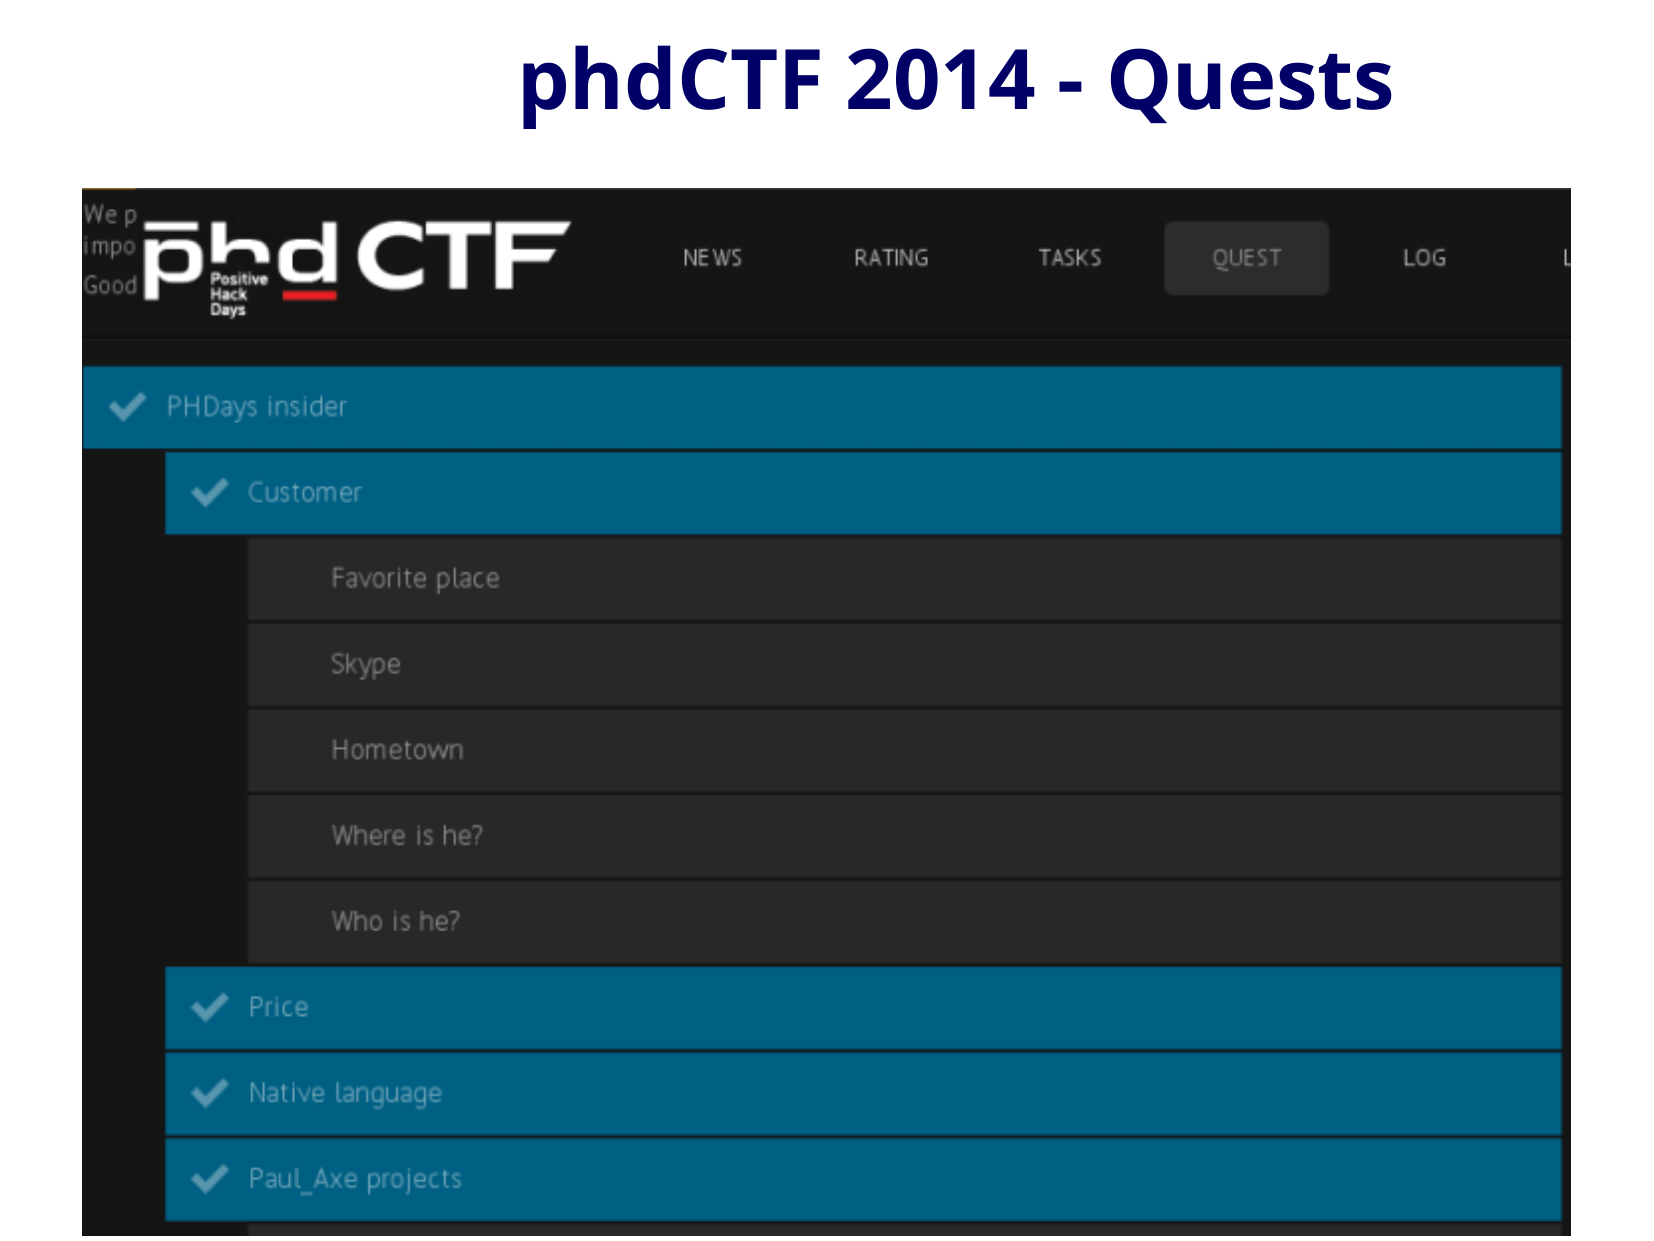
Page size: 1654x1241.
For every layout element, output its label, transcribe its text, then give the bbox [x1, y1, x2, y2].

picture [82, 188, 1571, 1236]
title phdCTF 2014 - Quests [295, 5, 1619, 149]
